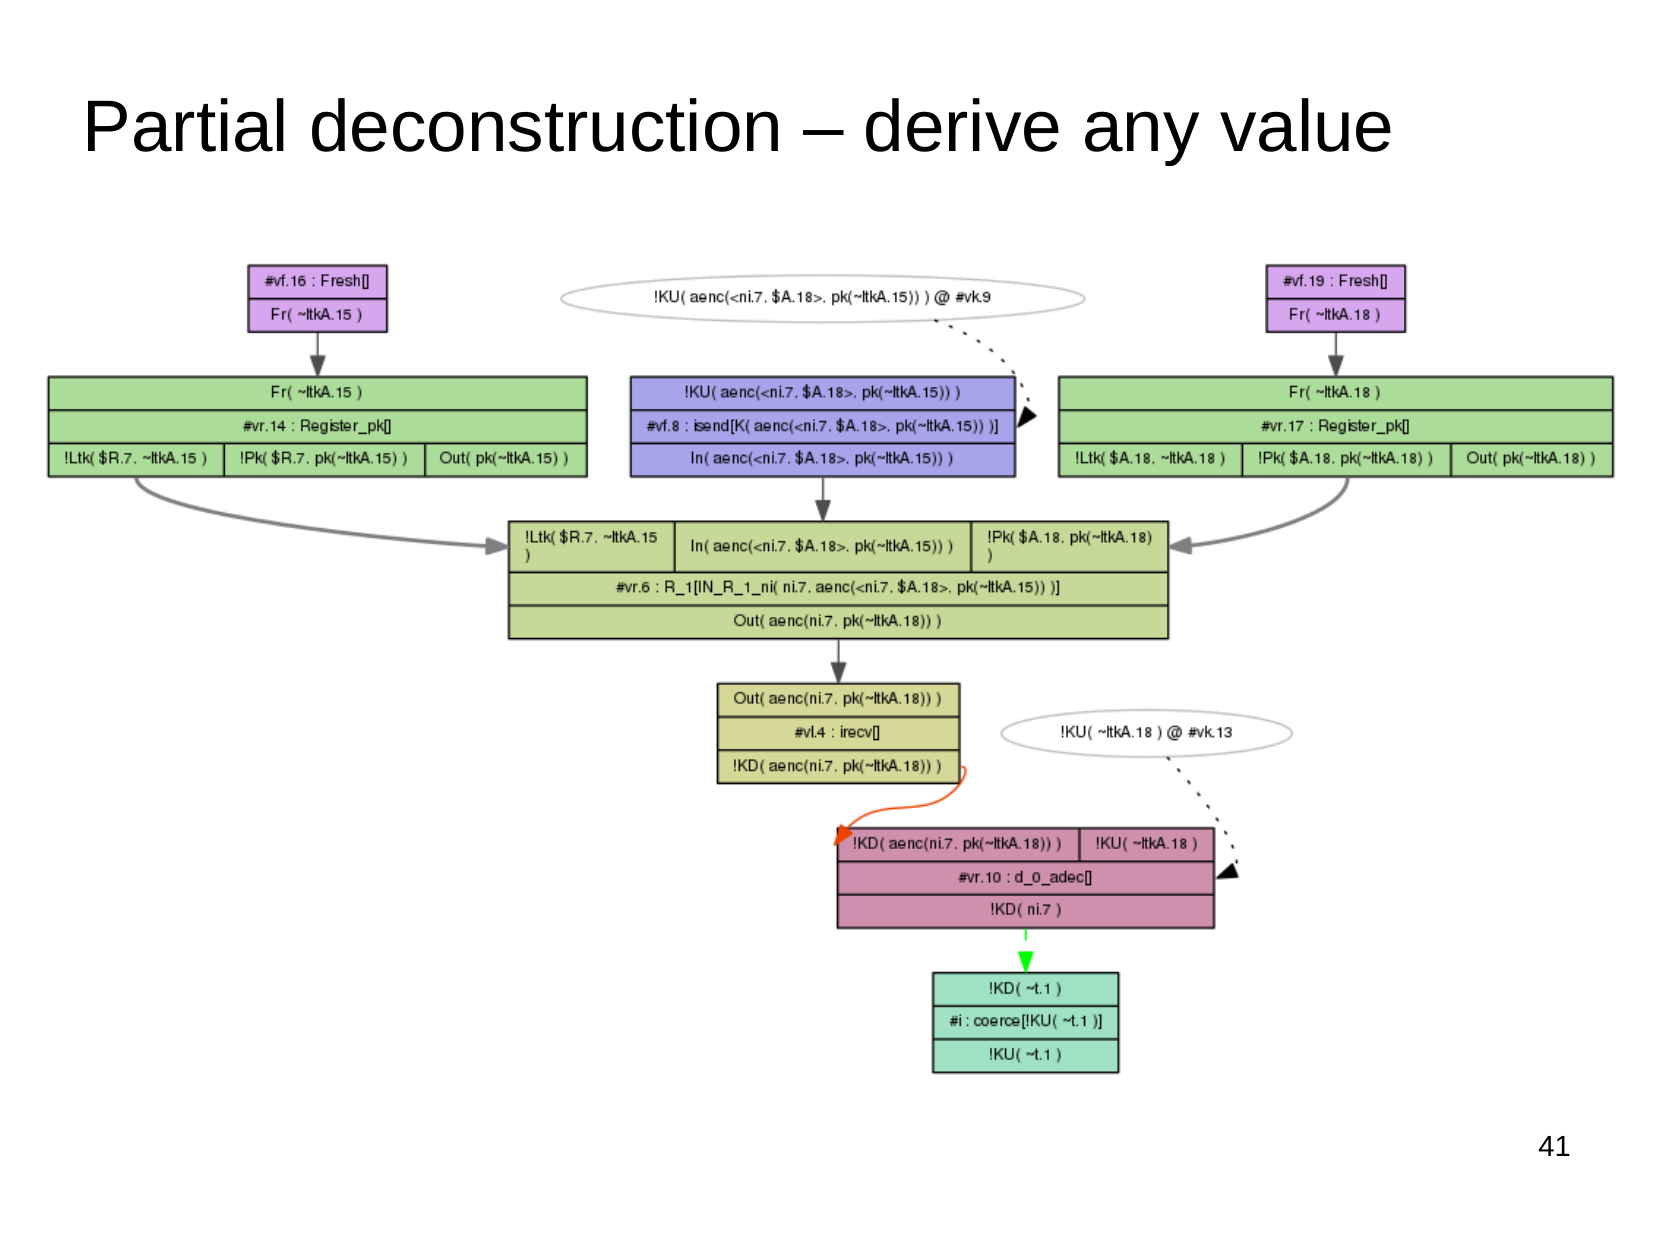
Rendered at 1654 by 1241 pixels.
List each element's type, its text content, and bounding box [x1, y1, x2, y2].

picture [41, 257, 1621, 1082]
title Partial deconstruction – derive any value [82, 49, 1571, 204]
